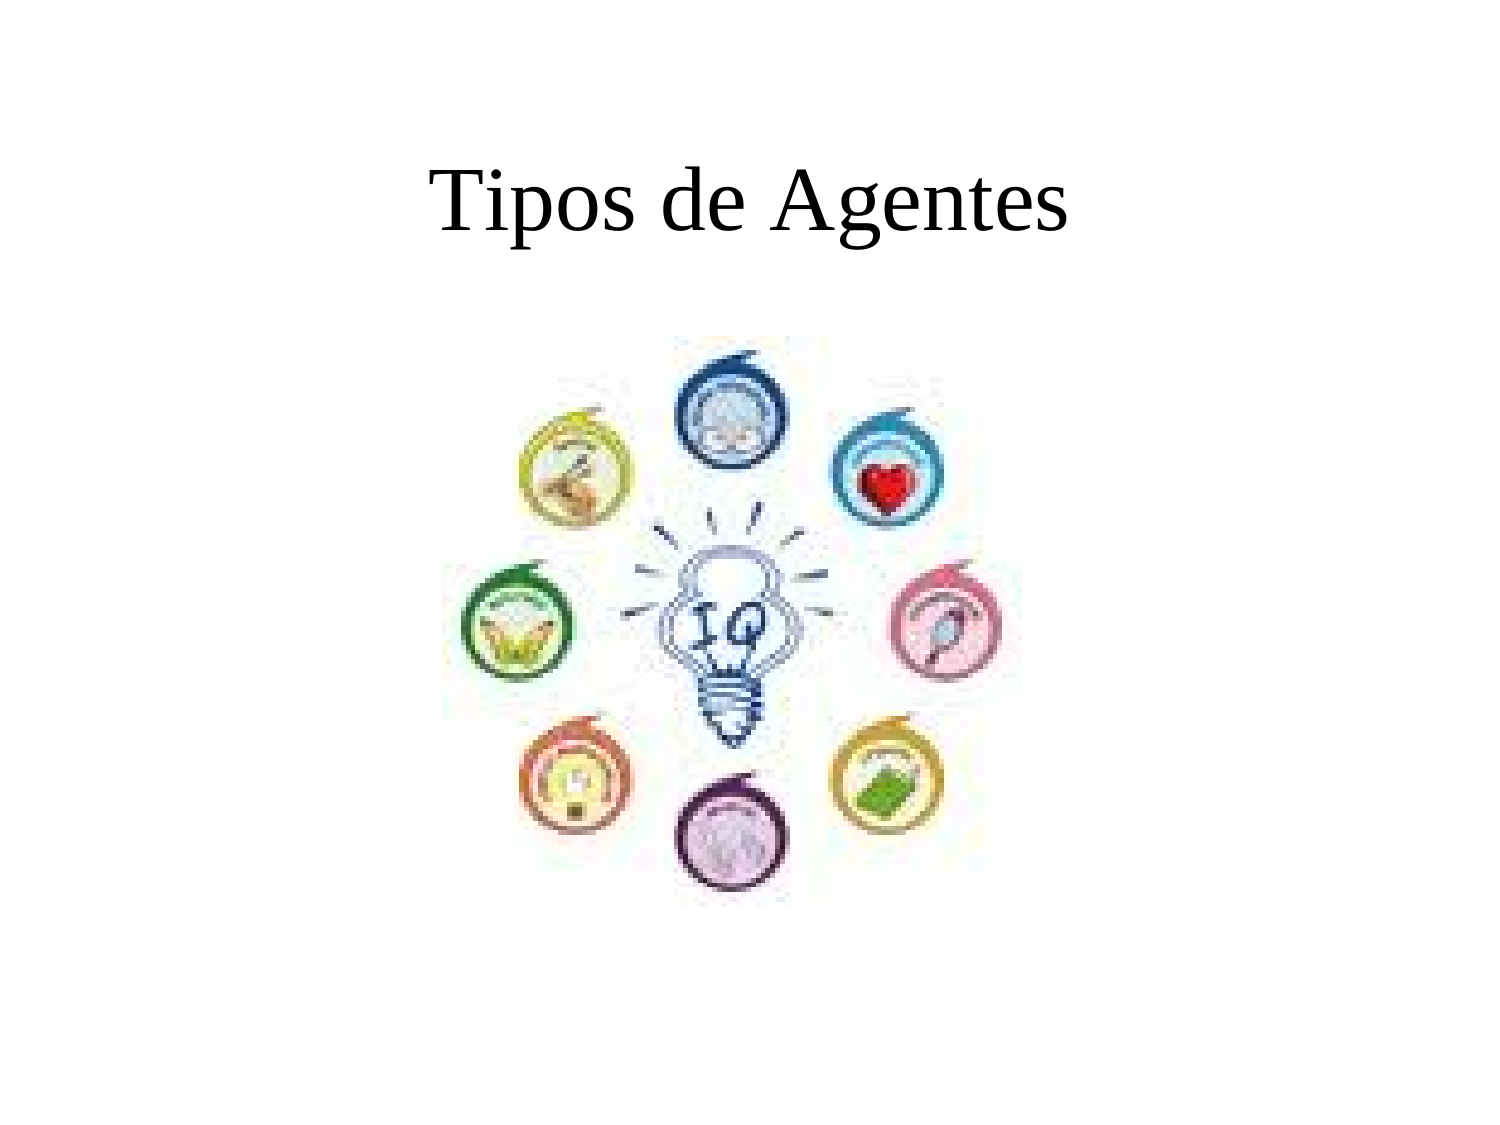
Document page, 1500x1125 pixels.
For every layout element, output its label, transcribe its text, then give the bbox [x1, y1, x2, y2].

title Tipos de Agentes [112, 76, 1388, 312]
picture [442, 336, 1022, 907]
